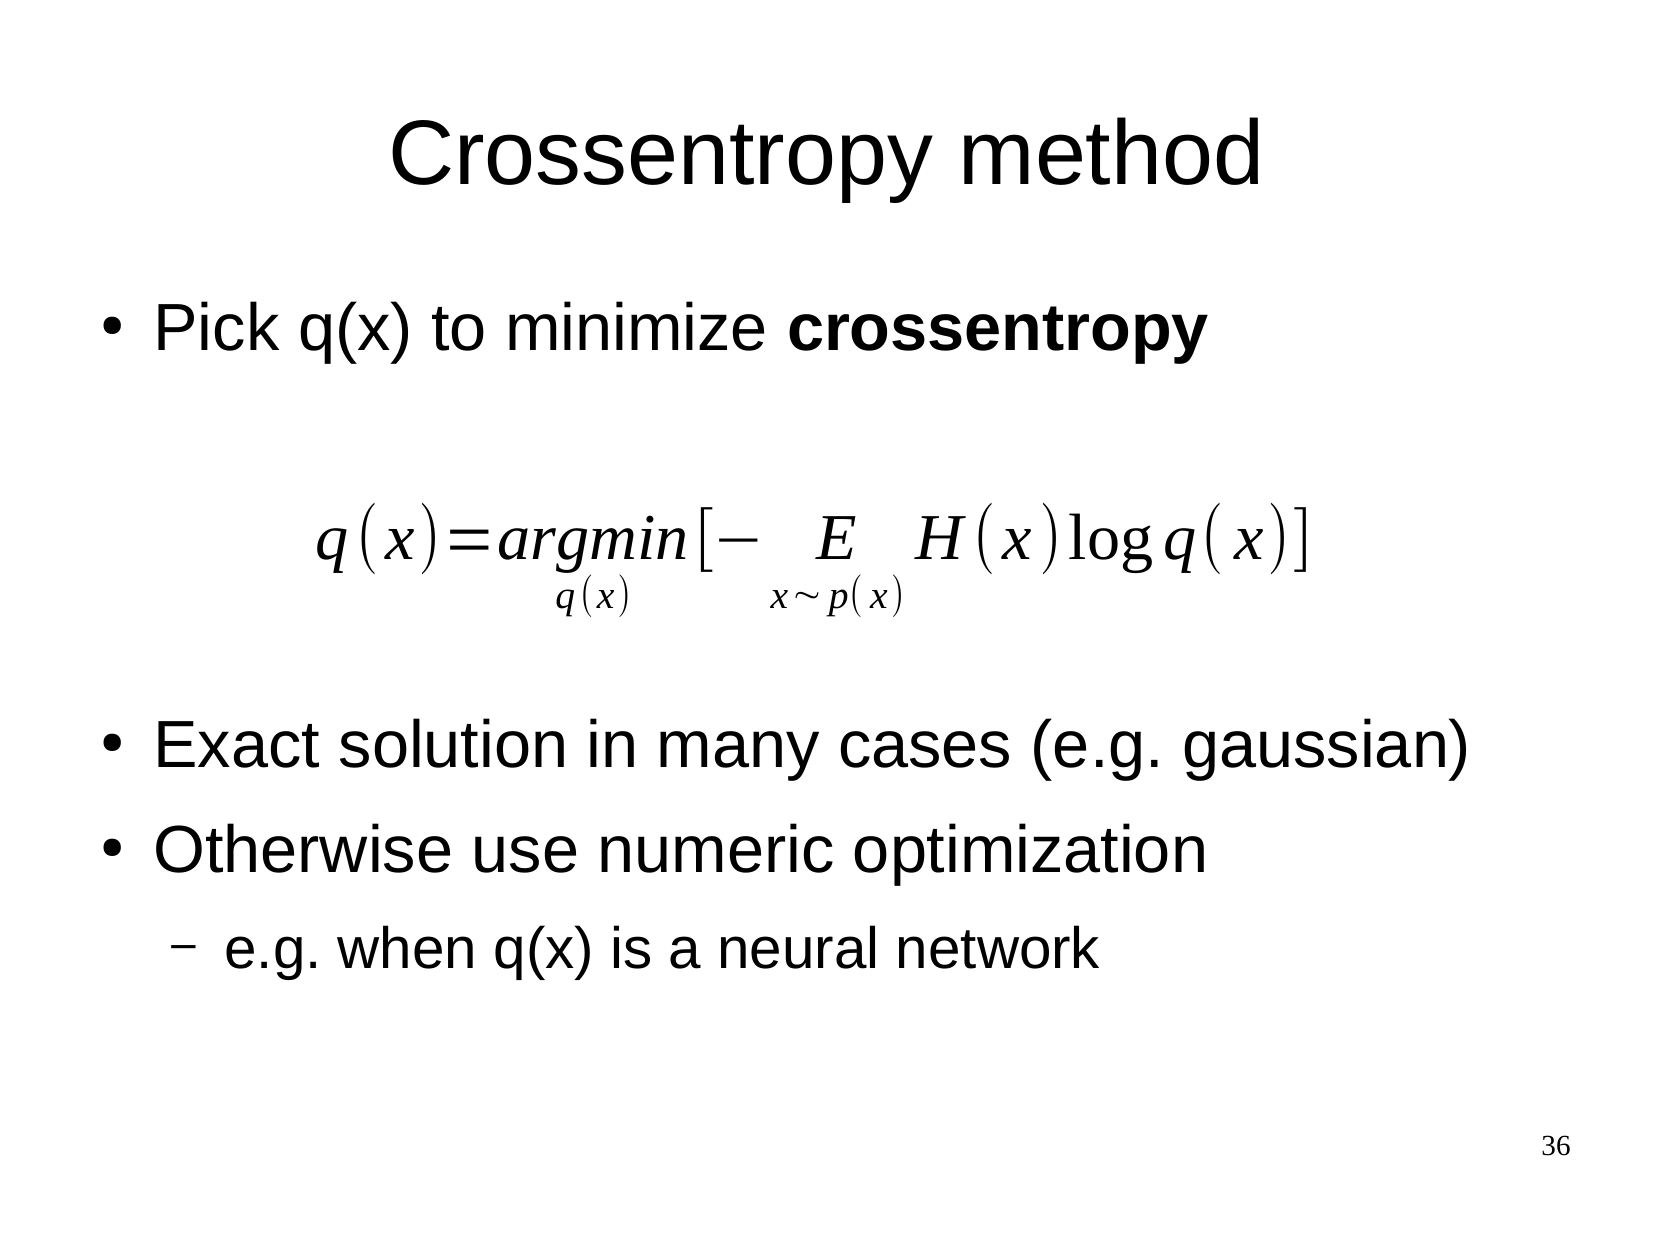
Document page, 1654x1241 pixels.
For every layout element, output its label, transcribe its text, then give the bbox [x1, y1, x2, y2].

chart [298, 497, 1328, 620]
list Pick q(x) to minimize crossentropy Exact solution in many cases (e.g. gaussian) Otherwise use numeric optimization e.g. when q(x) is a neural network [82, 290, 1571, 1241]
title Crossentropy method [82, 49, 1571, 257]
